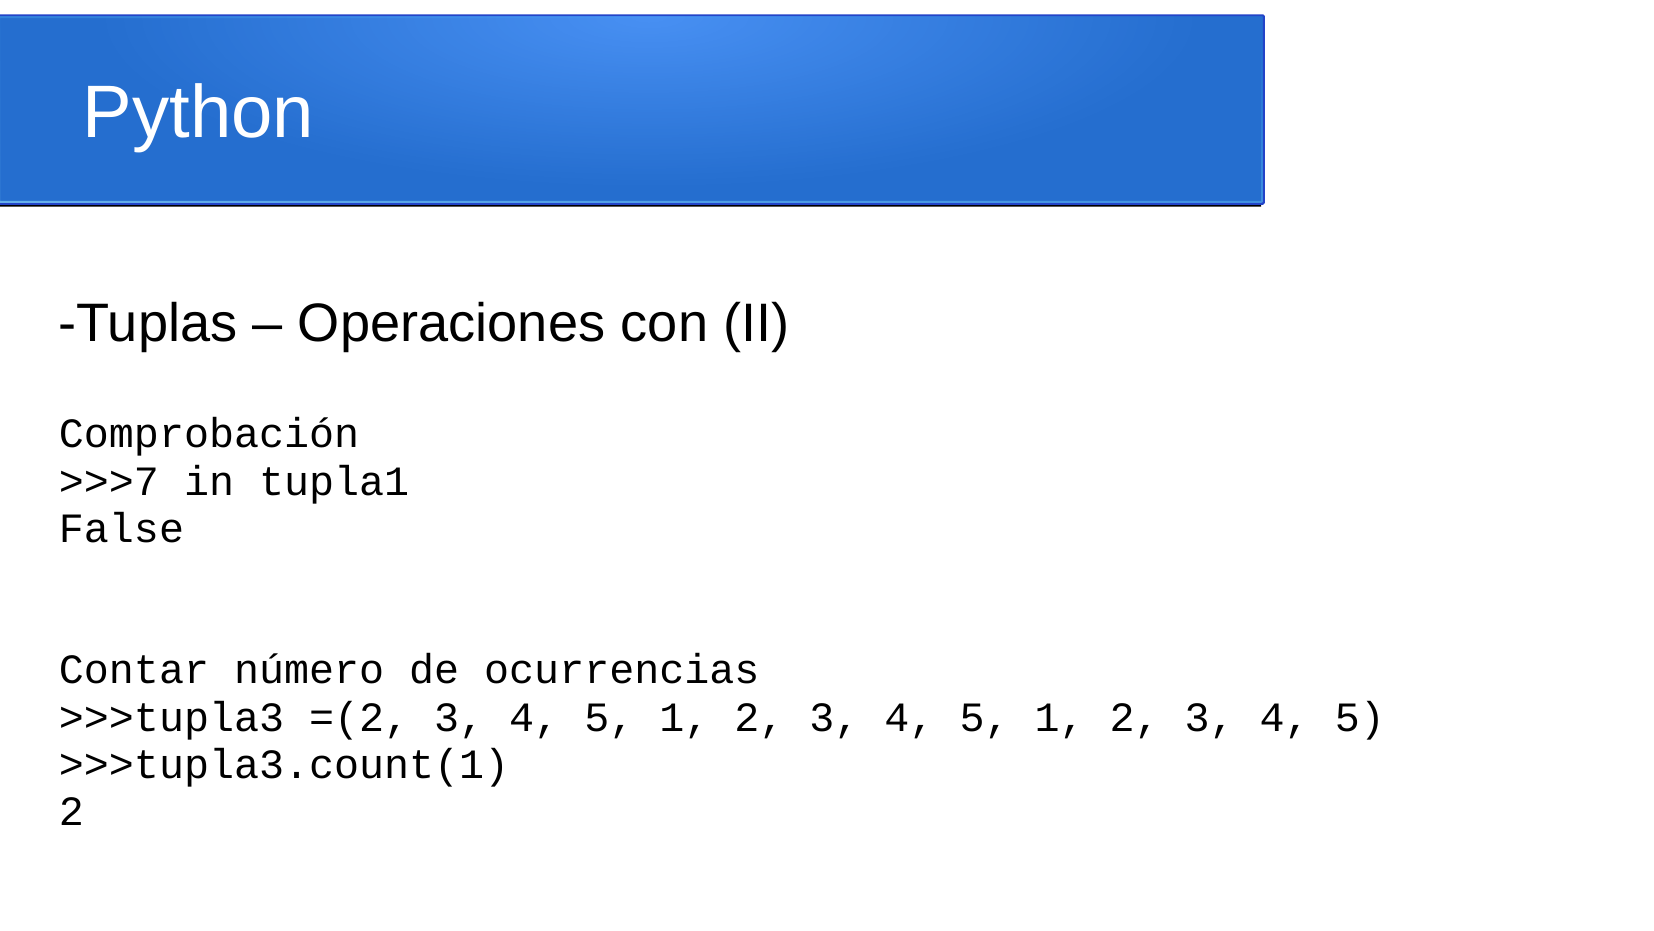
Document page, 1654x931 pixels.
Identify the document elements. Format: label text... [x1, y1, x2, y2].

subtitle -Tuplas – Operaciones con (II) Comprobación >>>7 in tupla1 False Contar número de ocurrencias >>>tupla3 =(2, 3, 4, 5, 1, 2, 3, 4, 5, 1, 2, 3, 4, 5) >>>tupla3.count(1) 2 [59, 264, 1548, 867]
title Python [82, 35, 1235, 189]
